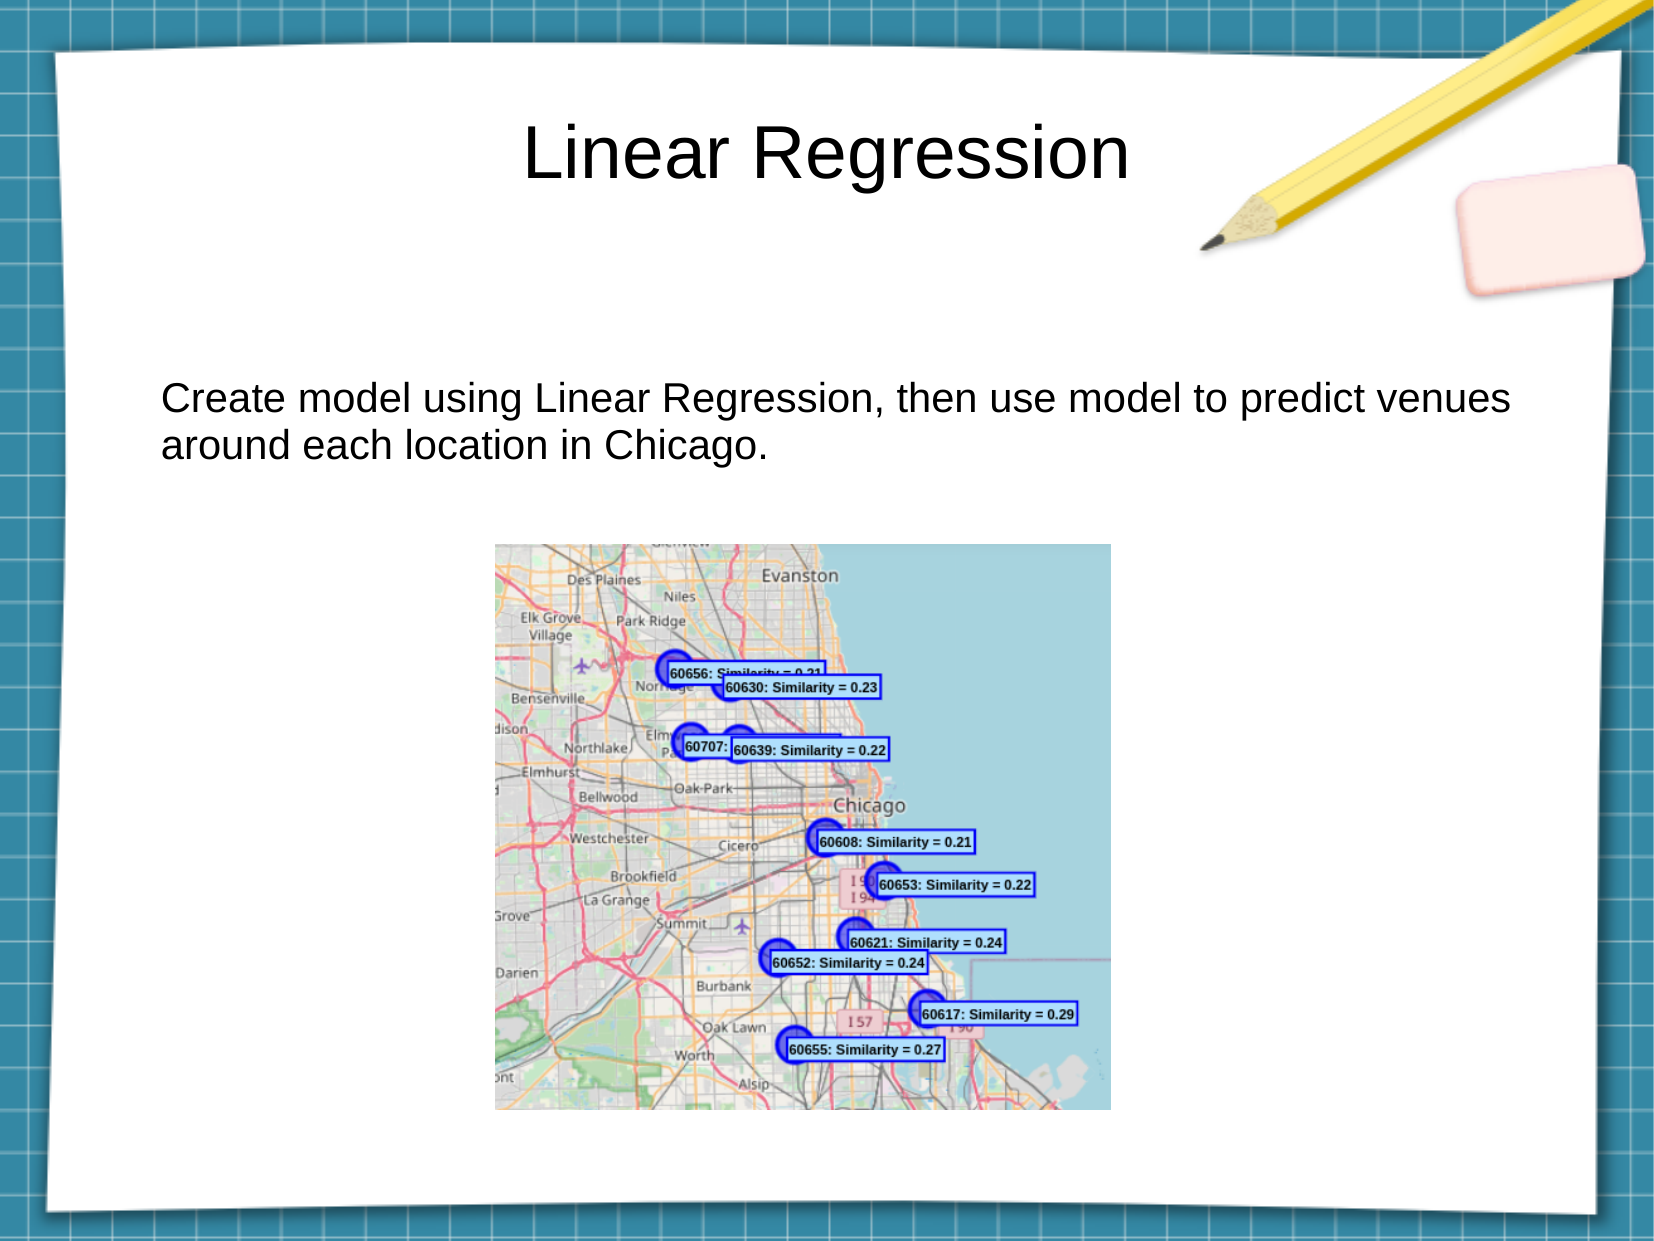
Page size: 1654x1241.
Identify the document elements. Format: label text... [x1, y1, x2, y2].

picture [0, 0, 1654, 1241]
title Linear Regression [82, 49, 1571, 257]
list Create model using Linear Regression, then use model to predict venues around each location in Chicago. [90, 375, 1579, 481]
